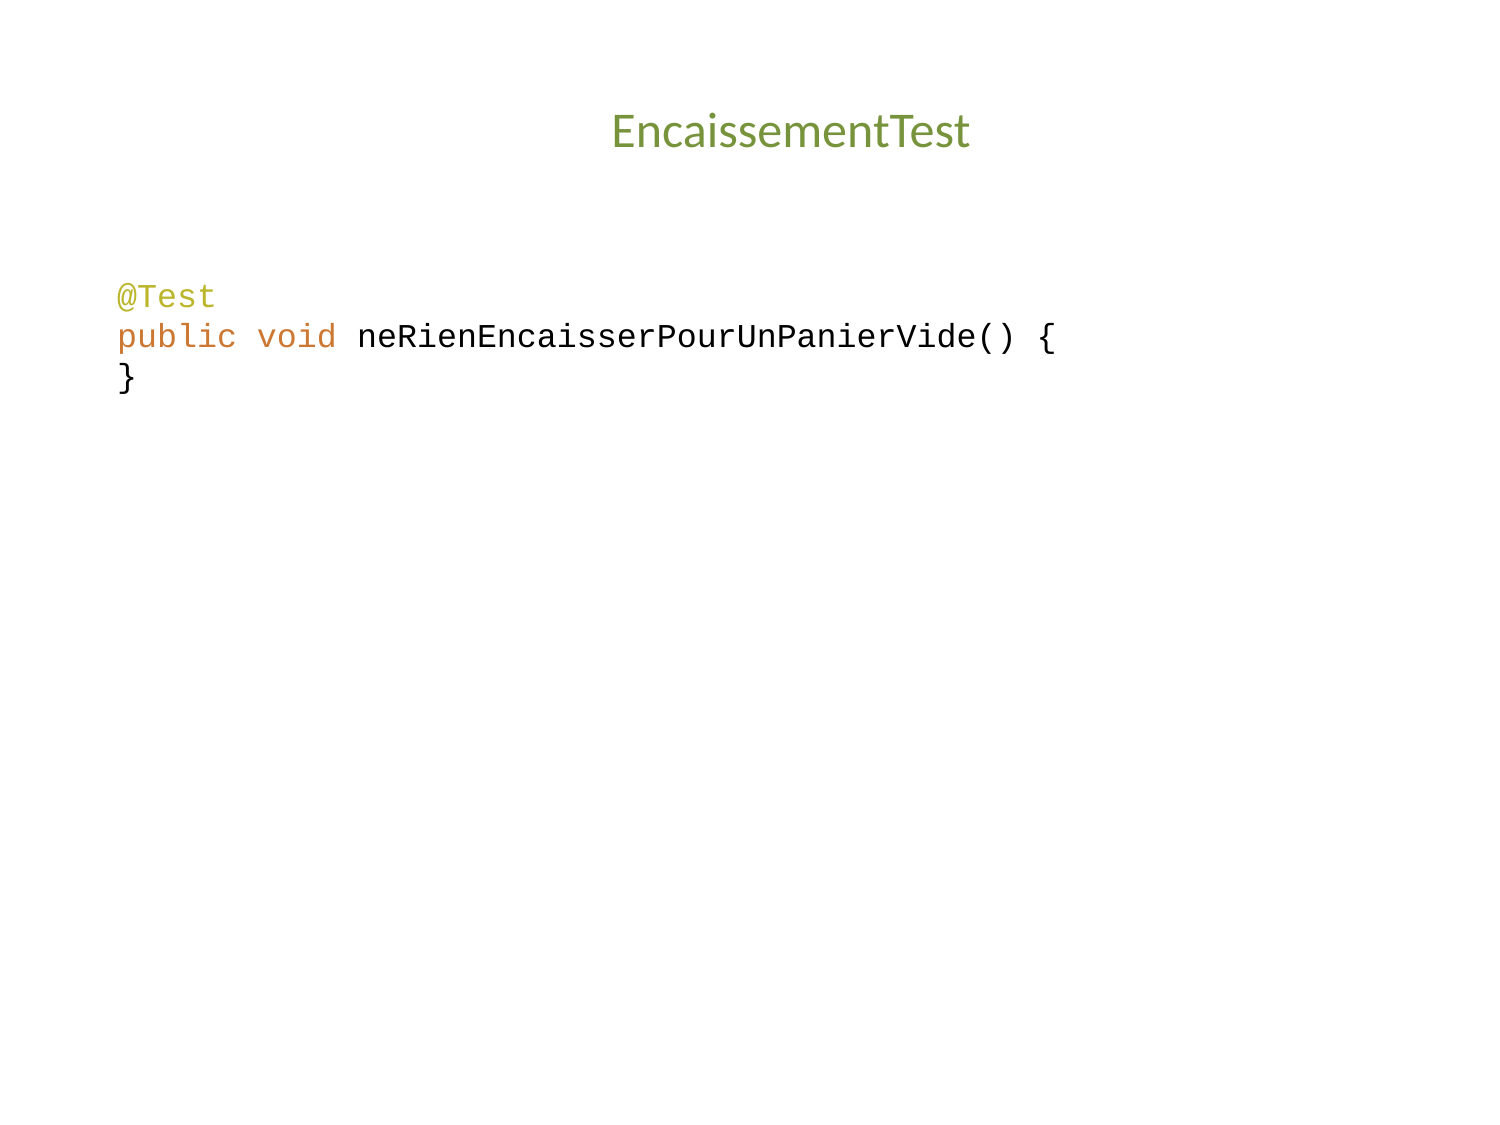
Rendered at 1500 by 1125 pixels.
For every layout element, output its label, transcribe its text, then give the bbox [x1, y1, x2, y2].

text_box @Test public void neRienEncaisserPourUnPanierVide() { } [102, 267, 1427, 402]
text_box EncaissementTest [596, 89, 986, 165]
